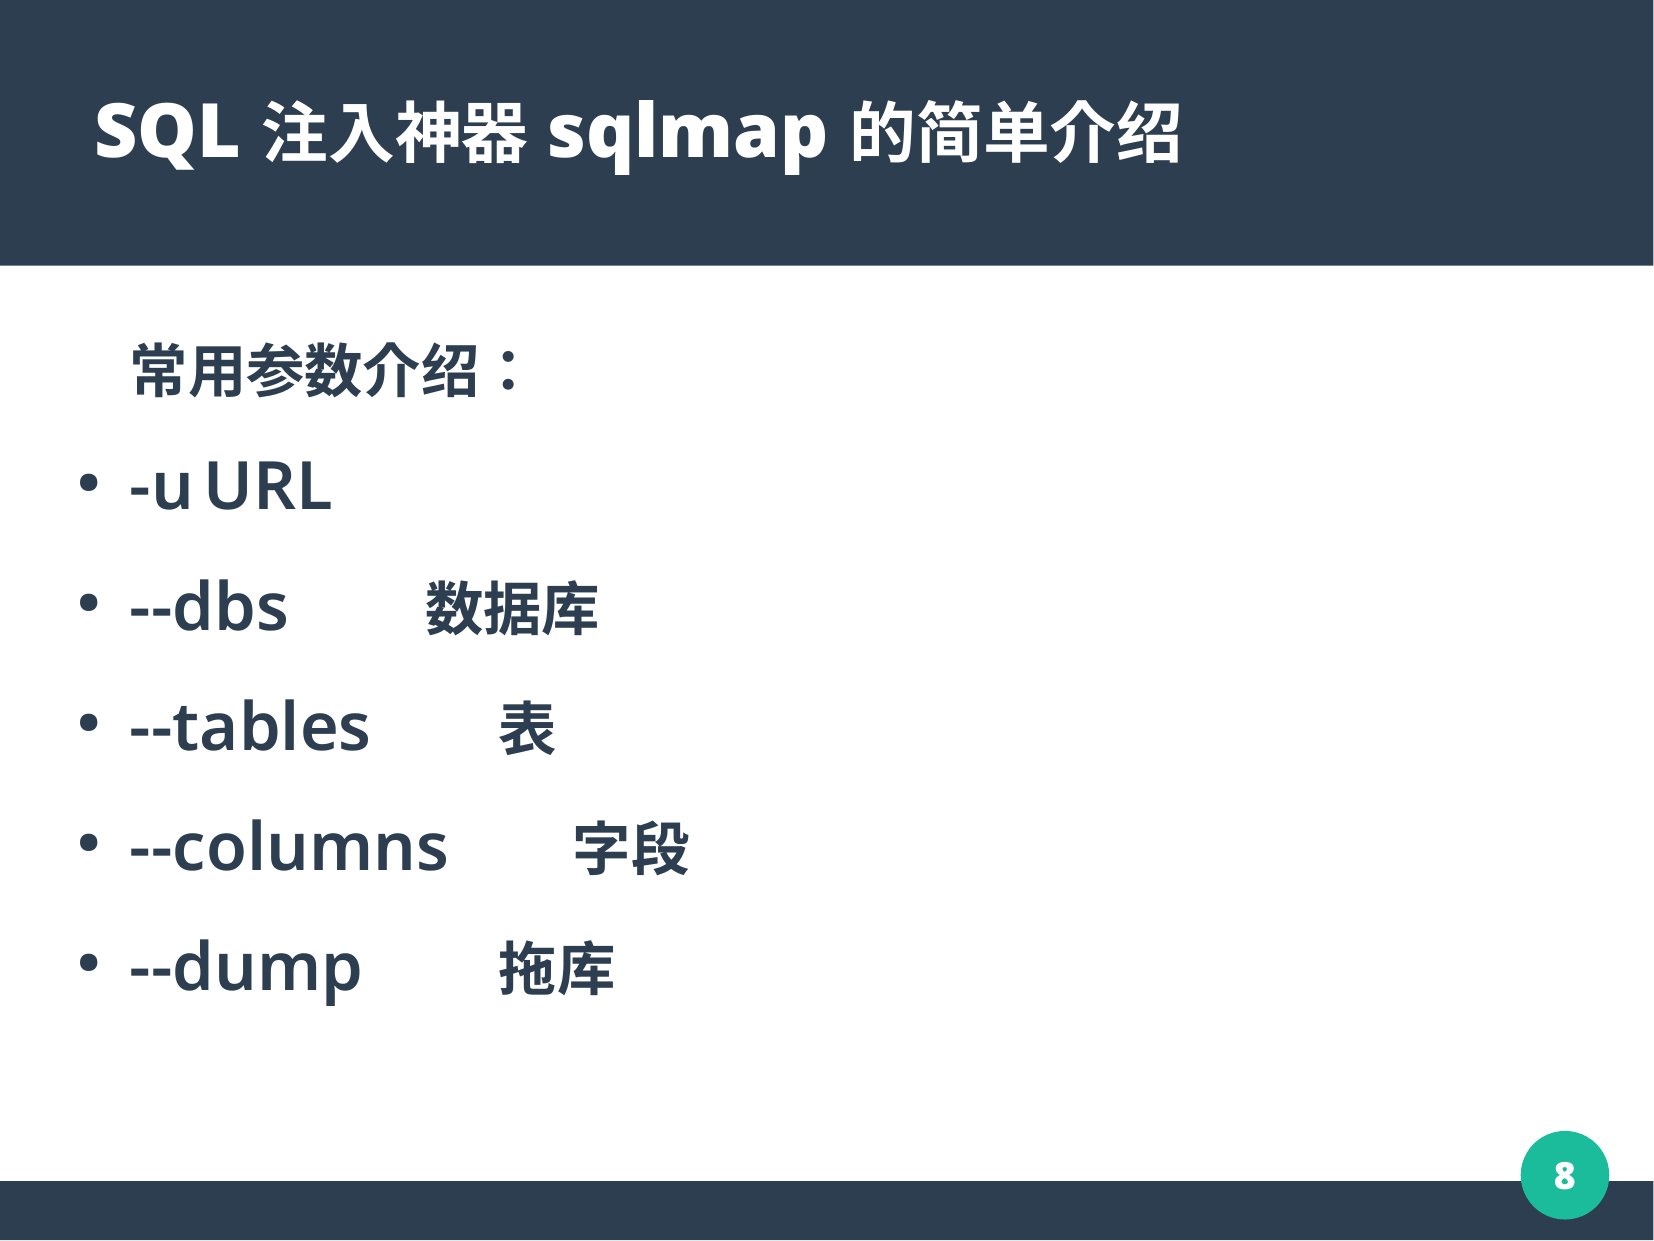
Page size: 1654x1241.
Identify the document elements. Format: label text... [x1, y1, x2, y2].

list 常用参数介绍： -u URL --dbs 数据库 --tables 表 --columns 字段 --dump 拖库 [59, 324, 1595, 1152]
title SQL注入神器sqlmap的简单介绍 [59, 49, 1595, 207]
